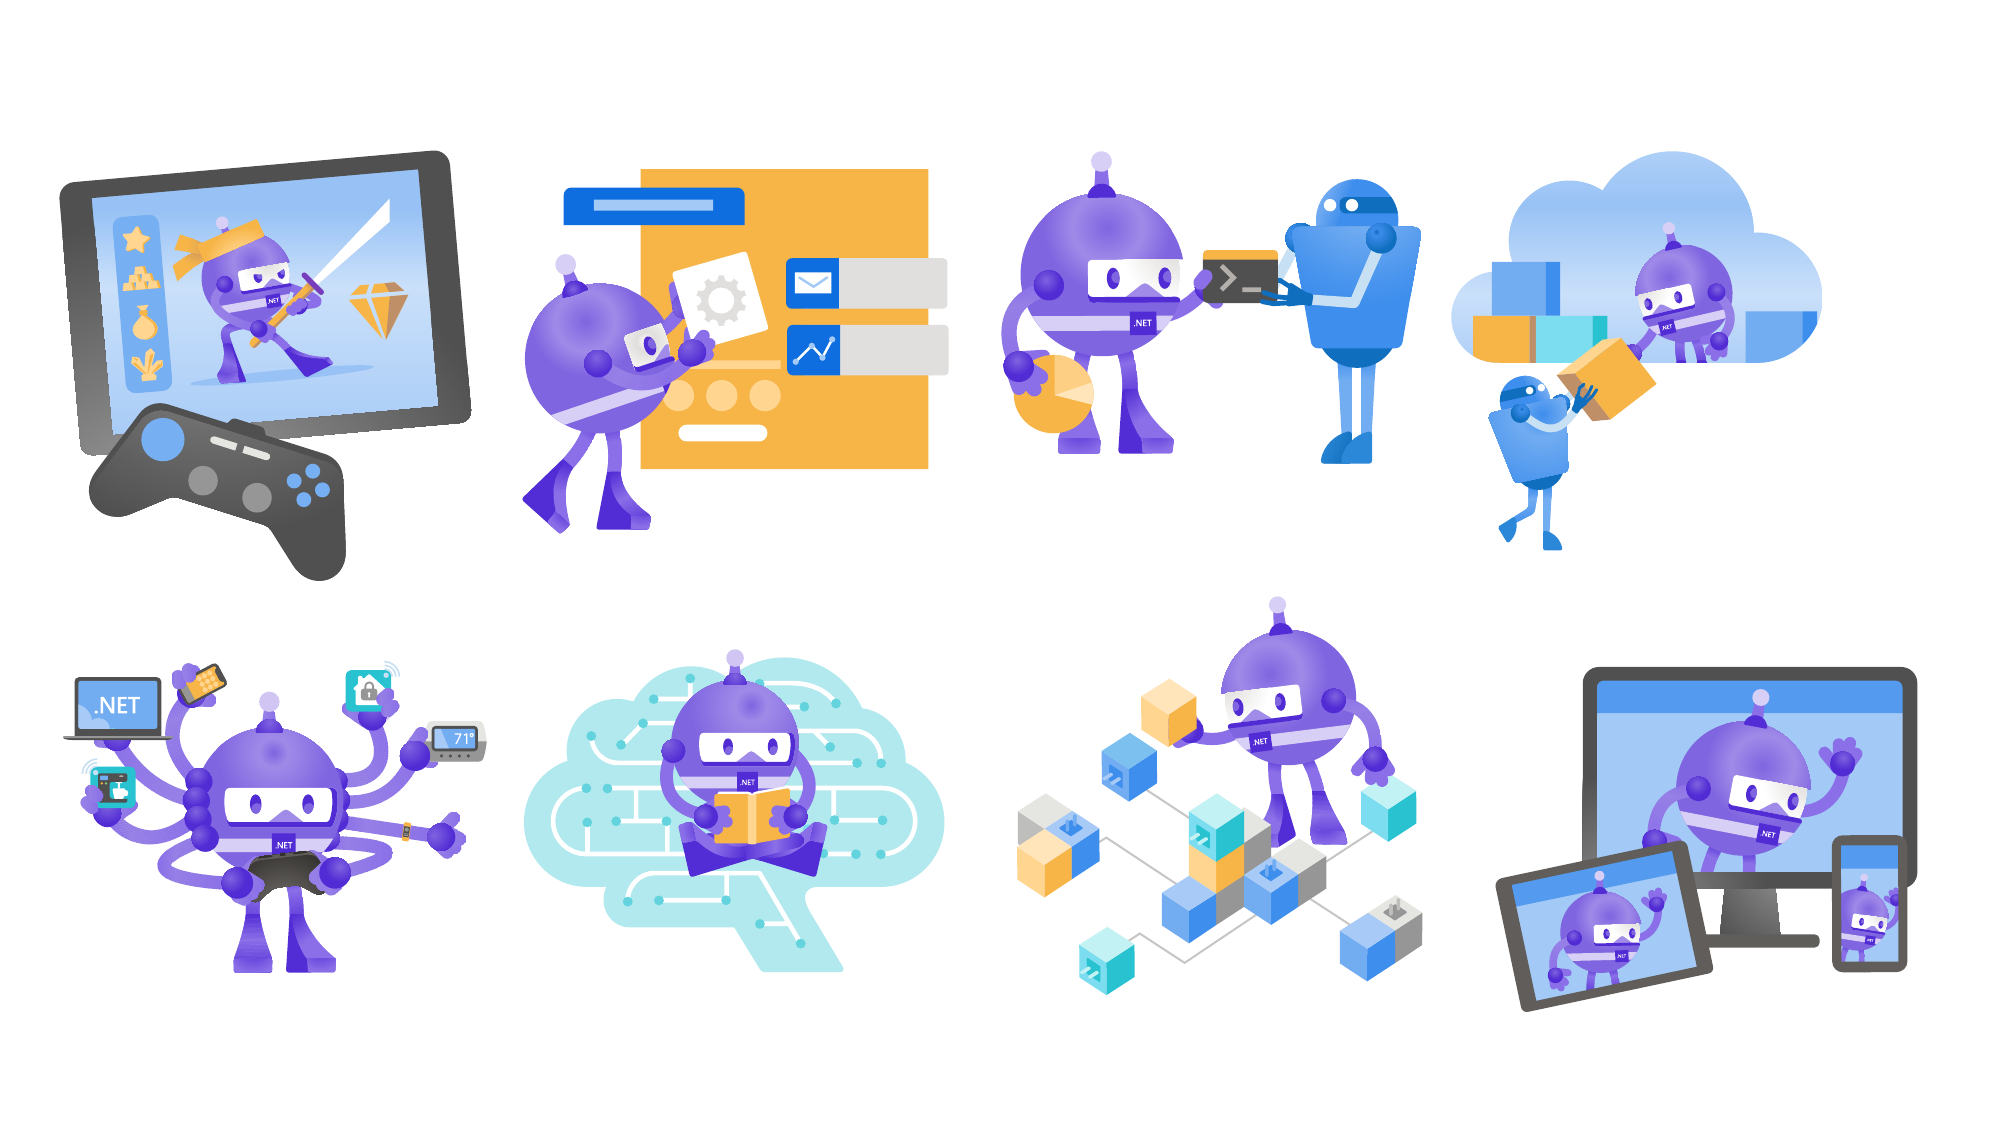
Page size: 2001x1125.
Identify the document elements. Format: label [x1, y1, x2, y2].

picture [1494, 666, 1920, 1015]
picture [999, 150, 1423, 466]
picture [59, 150, 472, 582]
picture [1449, 150, 1825, 553]
picture [1016, 596, 1423, 997]
picture [522, 169, 950, 534]
picture [61, 661, 487, 974]
picture [522, 648, 946, 974]
